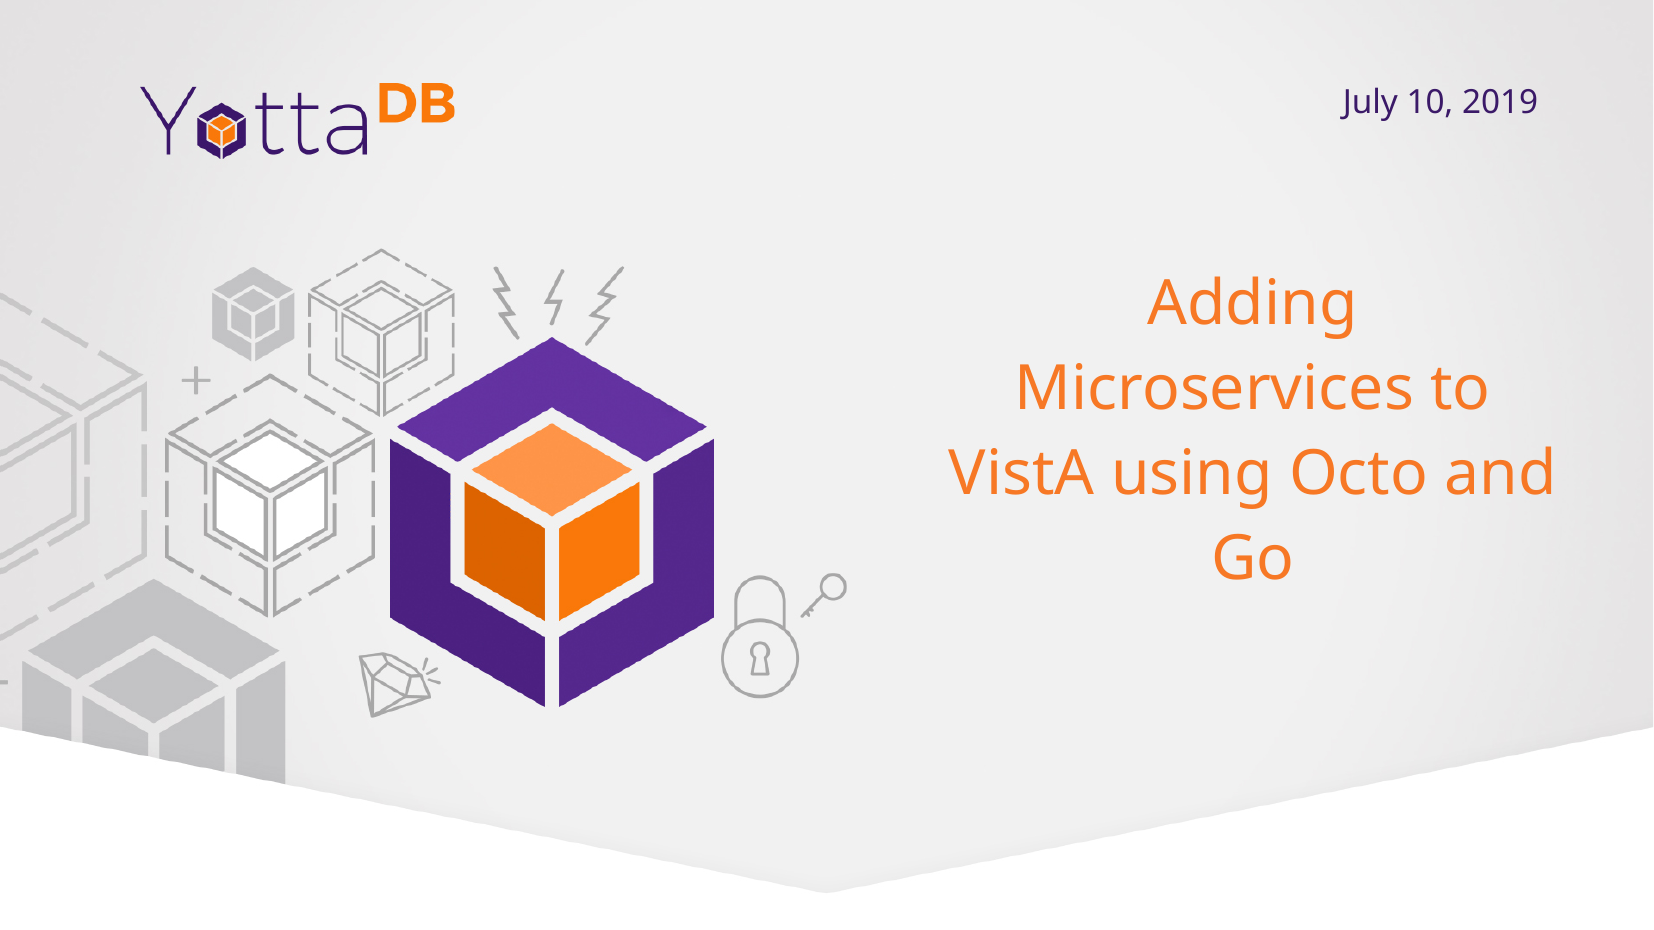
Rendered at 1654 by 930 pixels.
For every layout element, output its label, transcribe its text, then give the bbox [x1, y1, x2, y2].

title Adding Microservices to VistA using Octo and Go [940, 317, 1566, 539]
text_box July 10, 2019 [1268, 40, 1614, 161]
picture [0, 0, 1654, 930]
